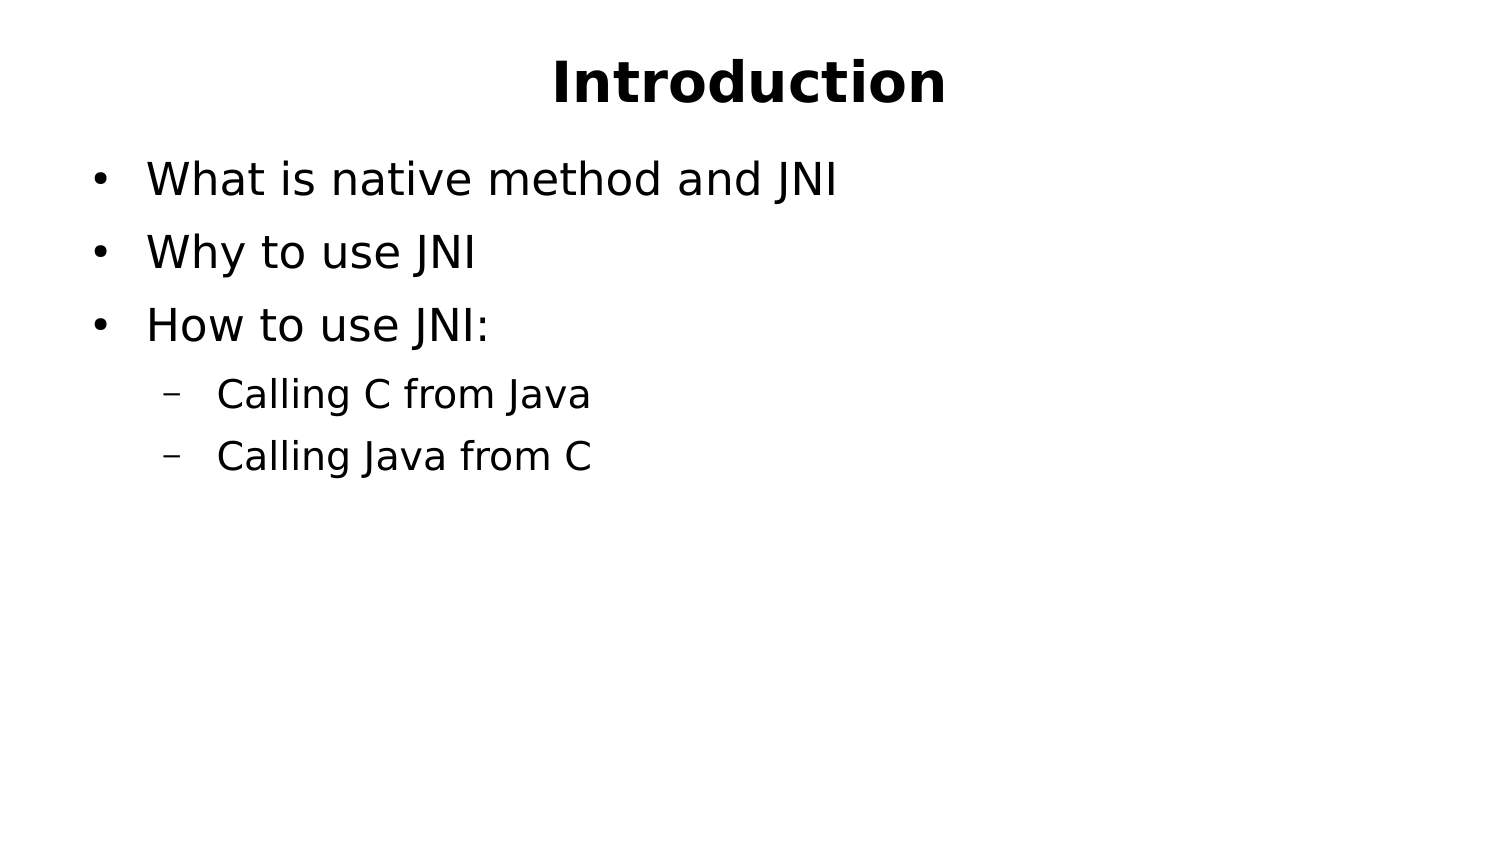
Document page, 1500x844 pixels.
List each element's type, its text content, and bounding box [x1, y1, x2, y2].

list What is native method and JNI Why to use JNI How to use JNI: Calling C from Java Calling Java from C [75, 153, 1395, 807]
title Introduction [75, 33, 1425, 133]
